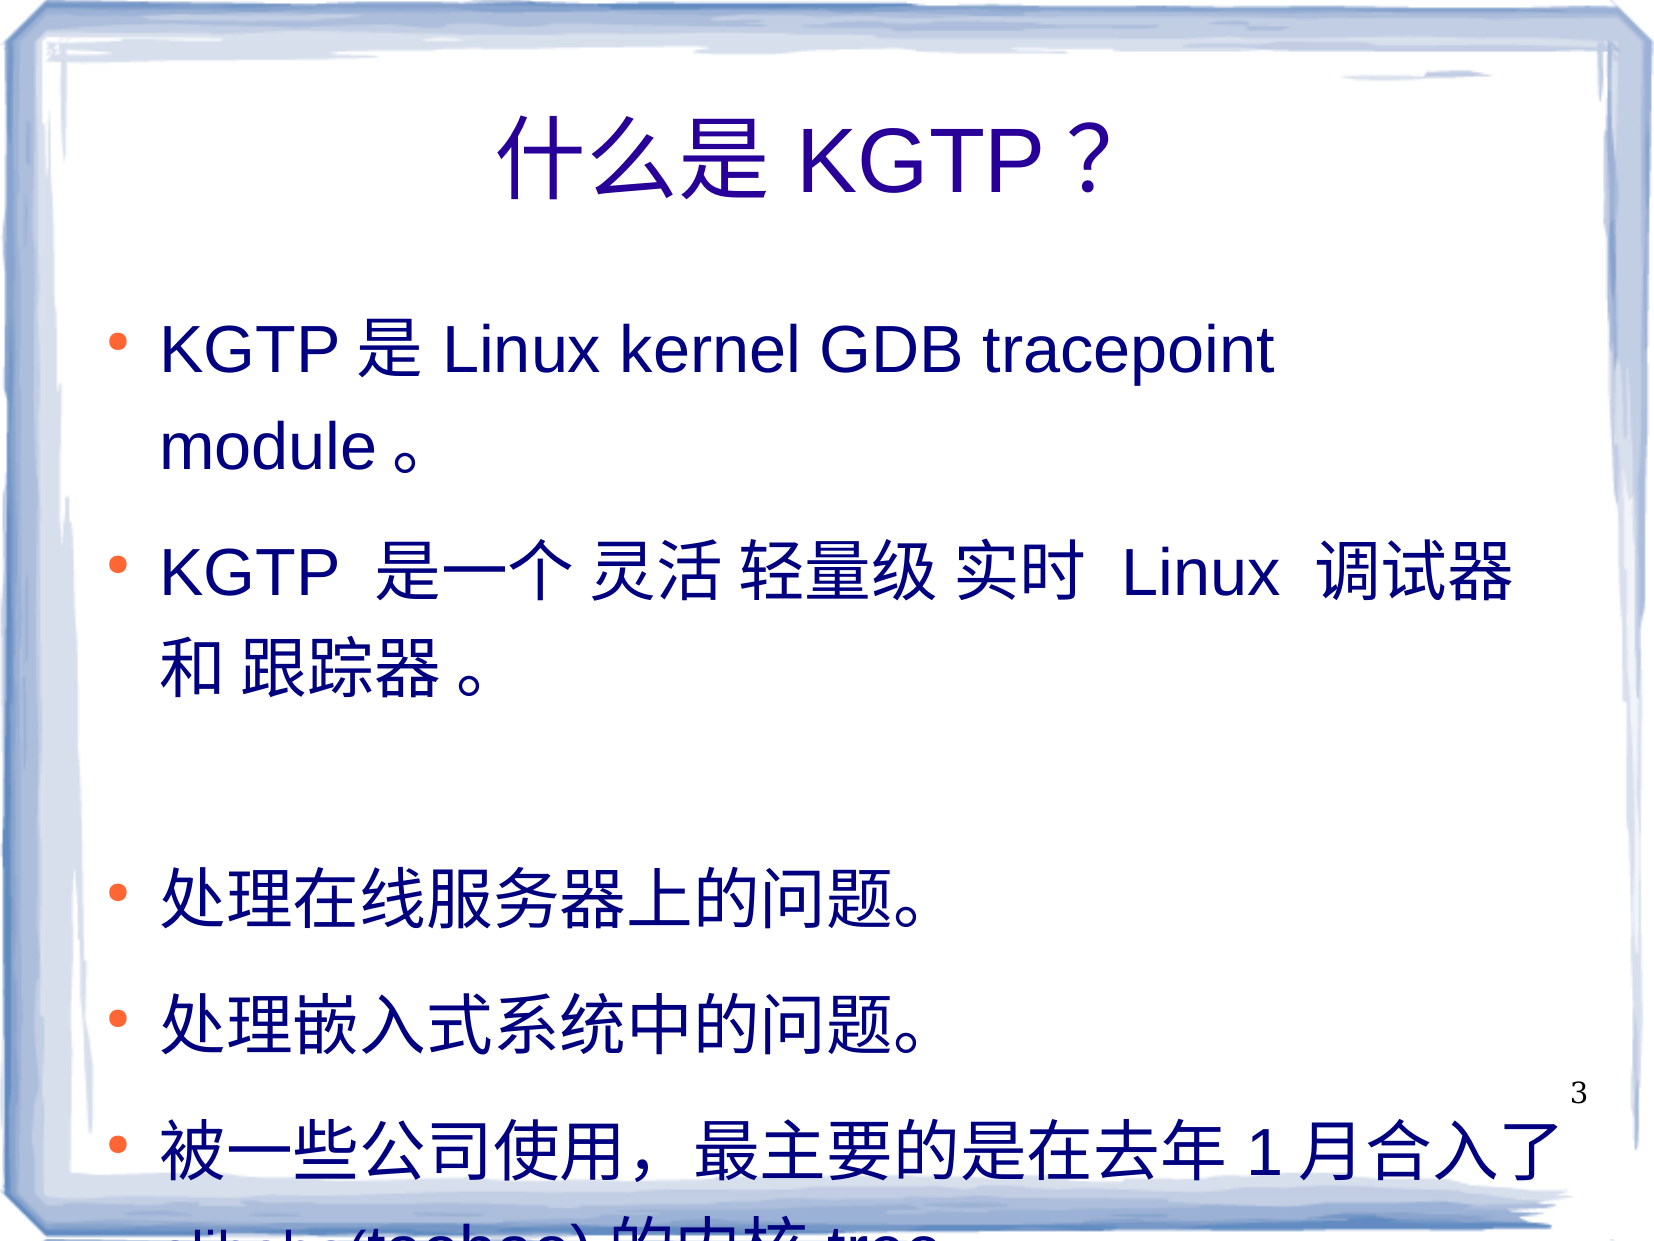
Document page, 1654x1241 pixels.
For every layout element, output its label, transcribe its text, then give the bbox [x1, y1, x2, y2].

picture [0, 0, 1654, 1241]
list KGTP是Linux kernel GDB tracepoint module。 KGTP 是一个 灵活 轻量级 实时 Linux 调试器 和 跟踪器 。 处理在线服务器上的问题。 处理嵌入式系统中的问题。 被一些公司使用，最主要的是在去年1月合入了alibaba(taobao)的内核tree。 [88, 295, 1577, 1241]
title 什么是KGTP？ [82, 49, 1571, 257]
picture [1577, 1092, 1582, 1102]
picture [1577, 1083, 1582, 1091]
